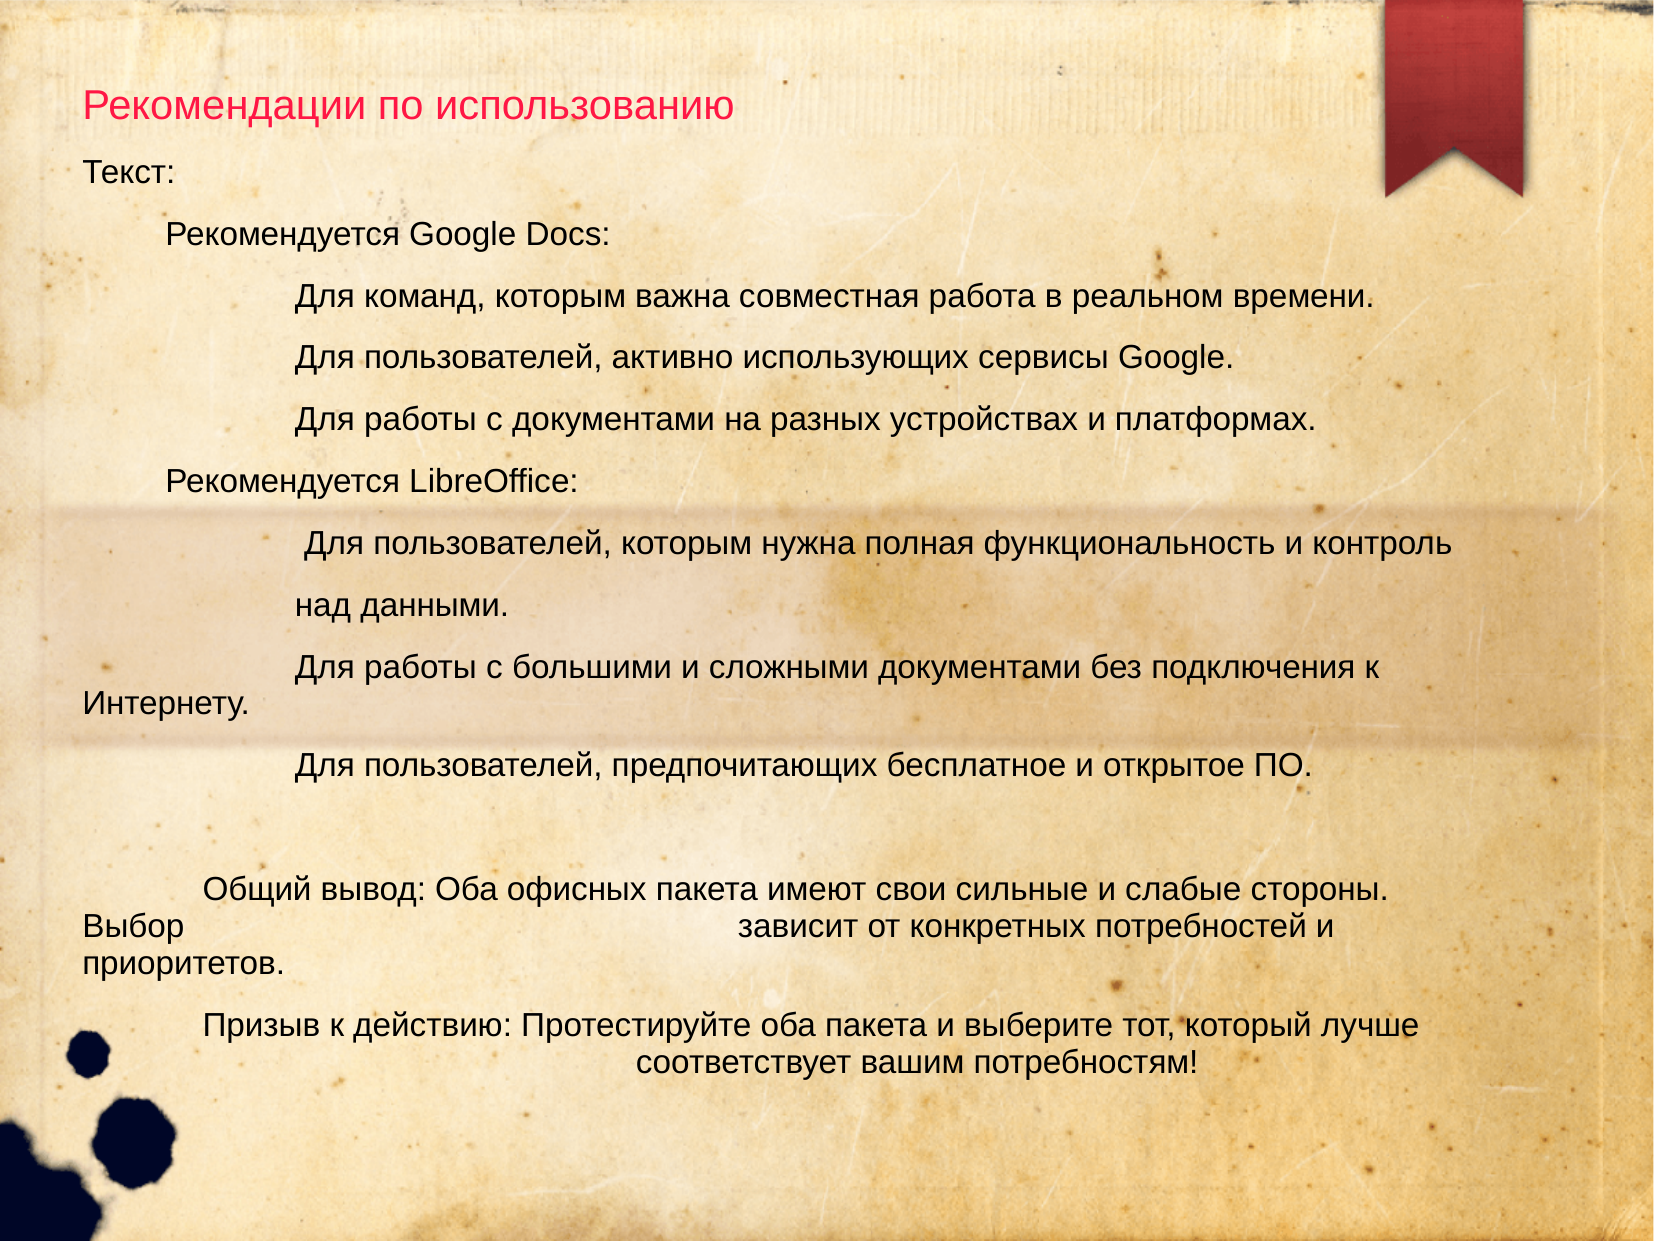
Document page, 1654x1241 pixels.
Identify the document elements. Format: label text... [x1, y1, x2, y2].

text_box Рекомендации по использованию Текст: Рекомендуется Google Docs: Для команд, которым важна совместная работа в реальном времени. Для пользователей, активно использующих сервисы Google. Для работы с документами на разных устройствах и платформах. Рекомендуется LibreOffice: Для пользователей, которым нужна полная функциональность и контроль над данными. Для работы с большими и сложными документами без подключения к Интернету. Для пользователей, предпочитающих бесплатное и открытое ПО. Общий вывод: Оба офисных пакета имеют свои сильные и слабые стороны. Выбор зависит от конкретных потребностей и приоритетов. Призыв к действию: Протестируйте оба пакета и выберите тот, который лучше соответствует вашим потребностям! [67, 74, 1506, 1148]
picture [0, 0, 1654, 1241]
